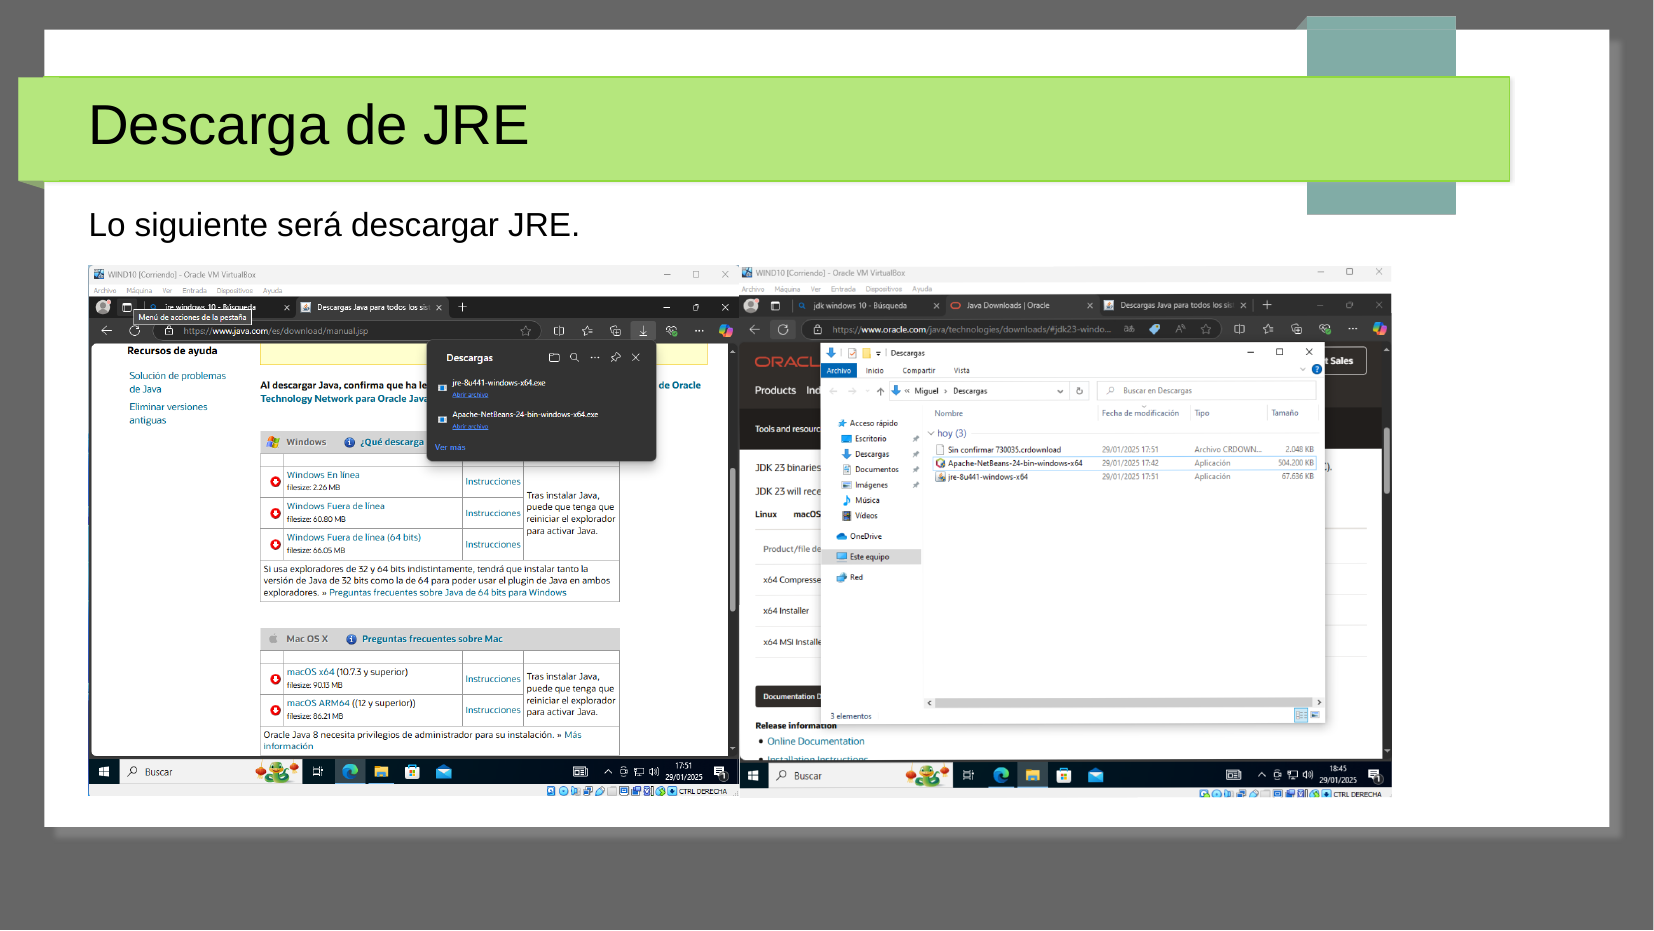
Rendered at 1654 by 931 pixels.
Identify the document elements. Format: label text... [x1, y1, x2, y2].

title Descarga de JRE [88, 73, 1506, 178]
picture [88, 265, 1392, 798]
subtitle Lo siguiente será descargar JRE. [88, 206, 1565, 798]
